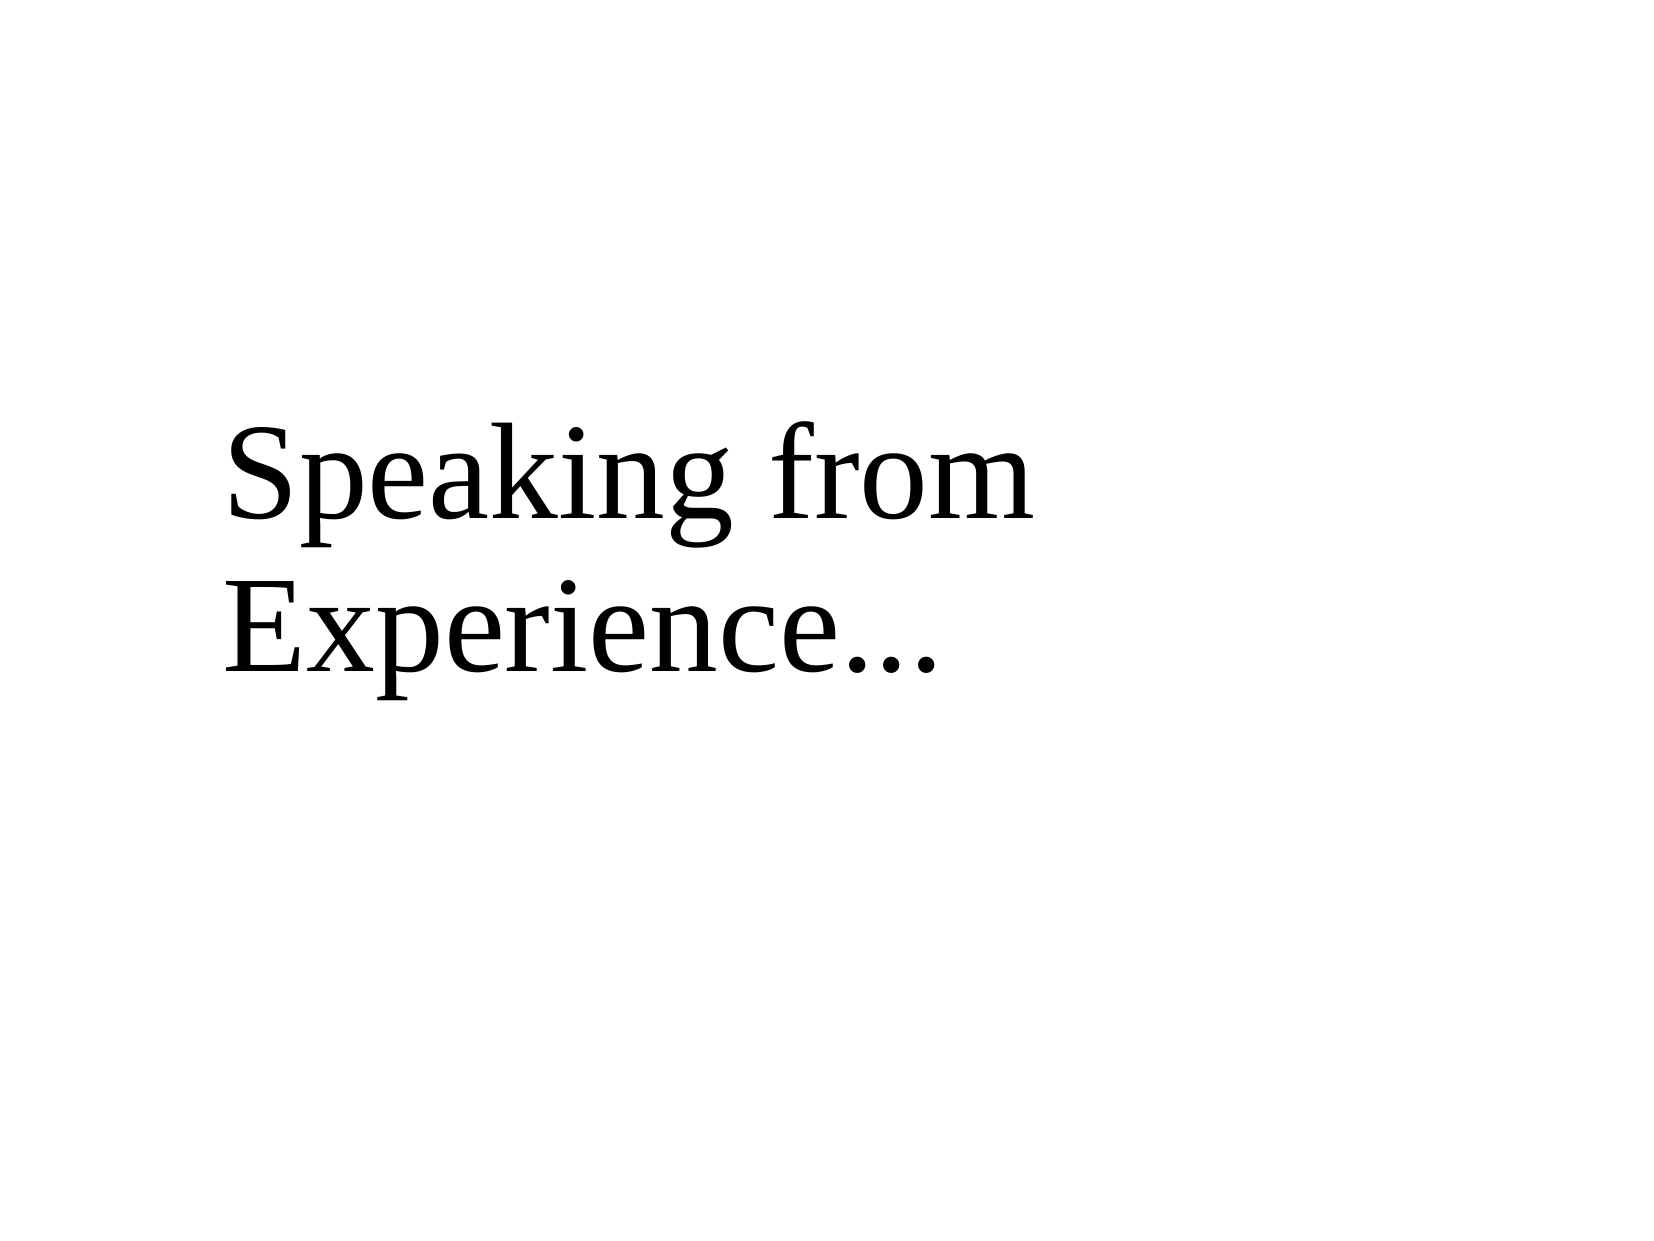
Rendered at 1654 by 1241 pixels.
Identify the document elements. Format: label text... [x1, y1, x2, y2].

text_box Speaking from Experience... [222, 396, 1457, 702]
